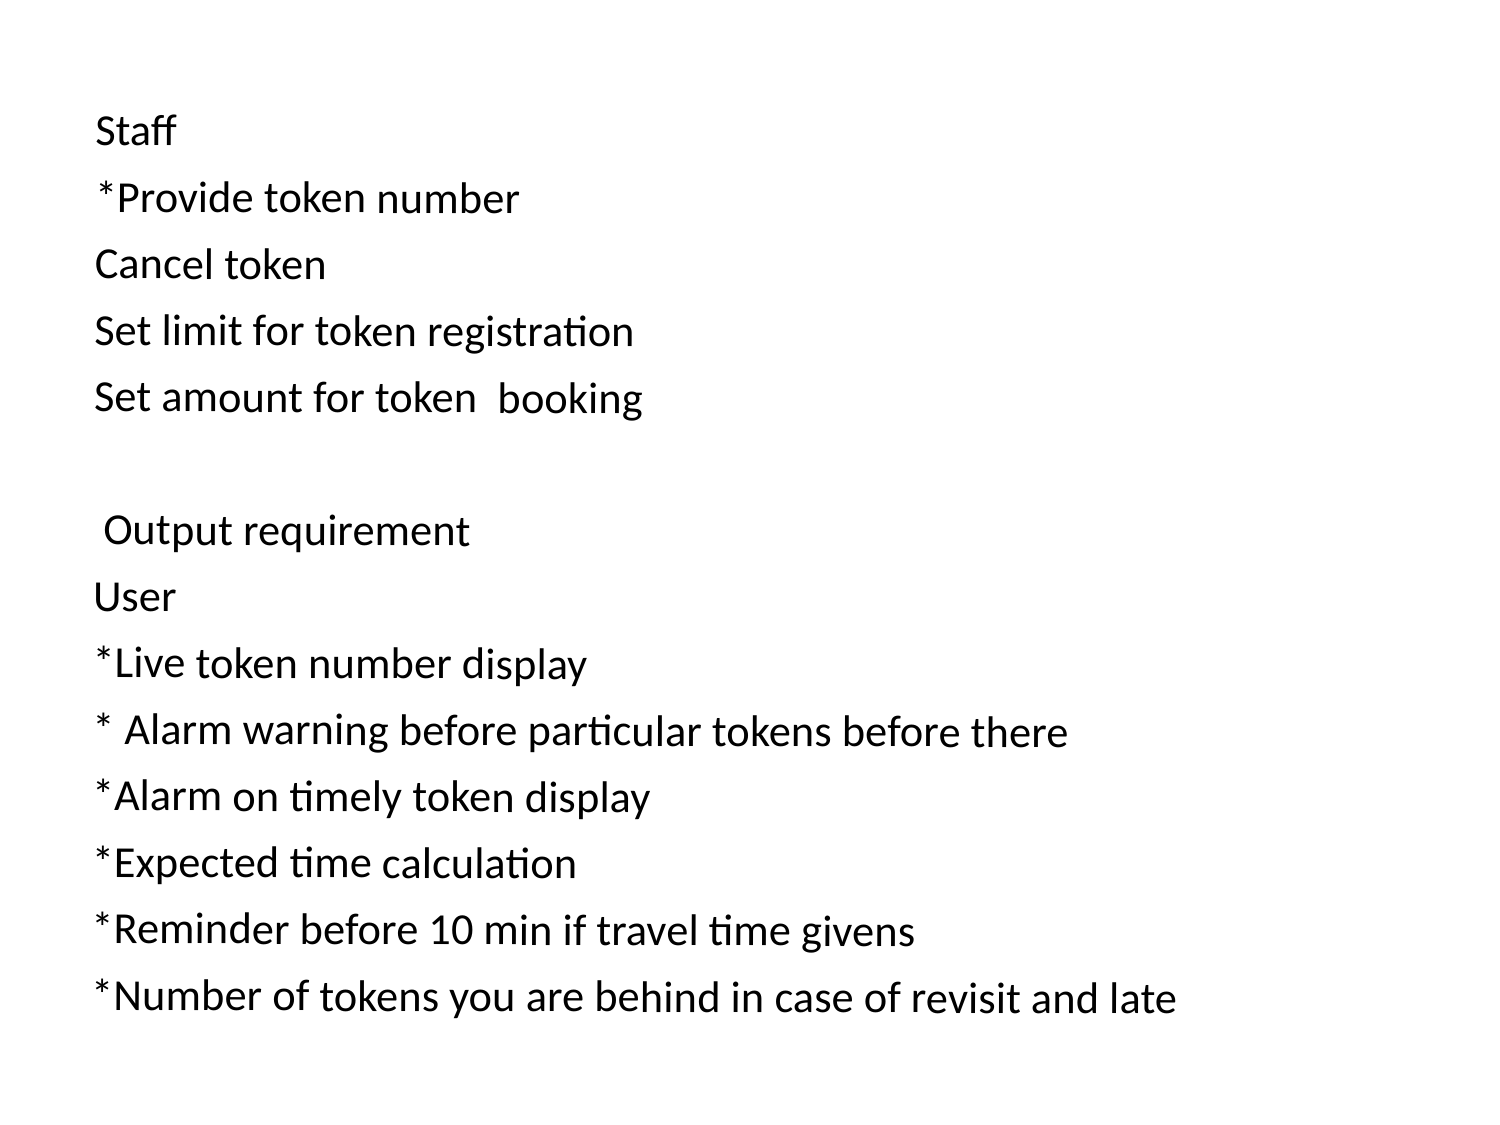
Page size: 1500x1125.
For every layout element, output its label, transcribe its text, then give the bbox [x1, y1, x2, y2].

subtitle Staff *Provide token number Cancel token Set limit for token registration Set amount for token booking Output requirement User *Live token number display * Alarm warning before particular tokens before there *Alarm on timely token display *Expected time calculation *Reminder before 10 min if travel time givens *Number of tokens you are behind in case of revisit and late [76, 99, 1440, 1038]
